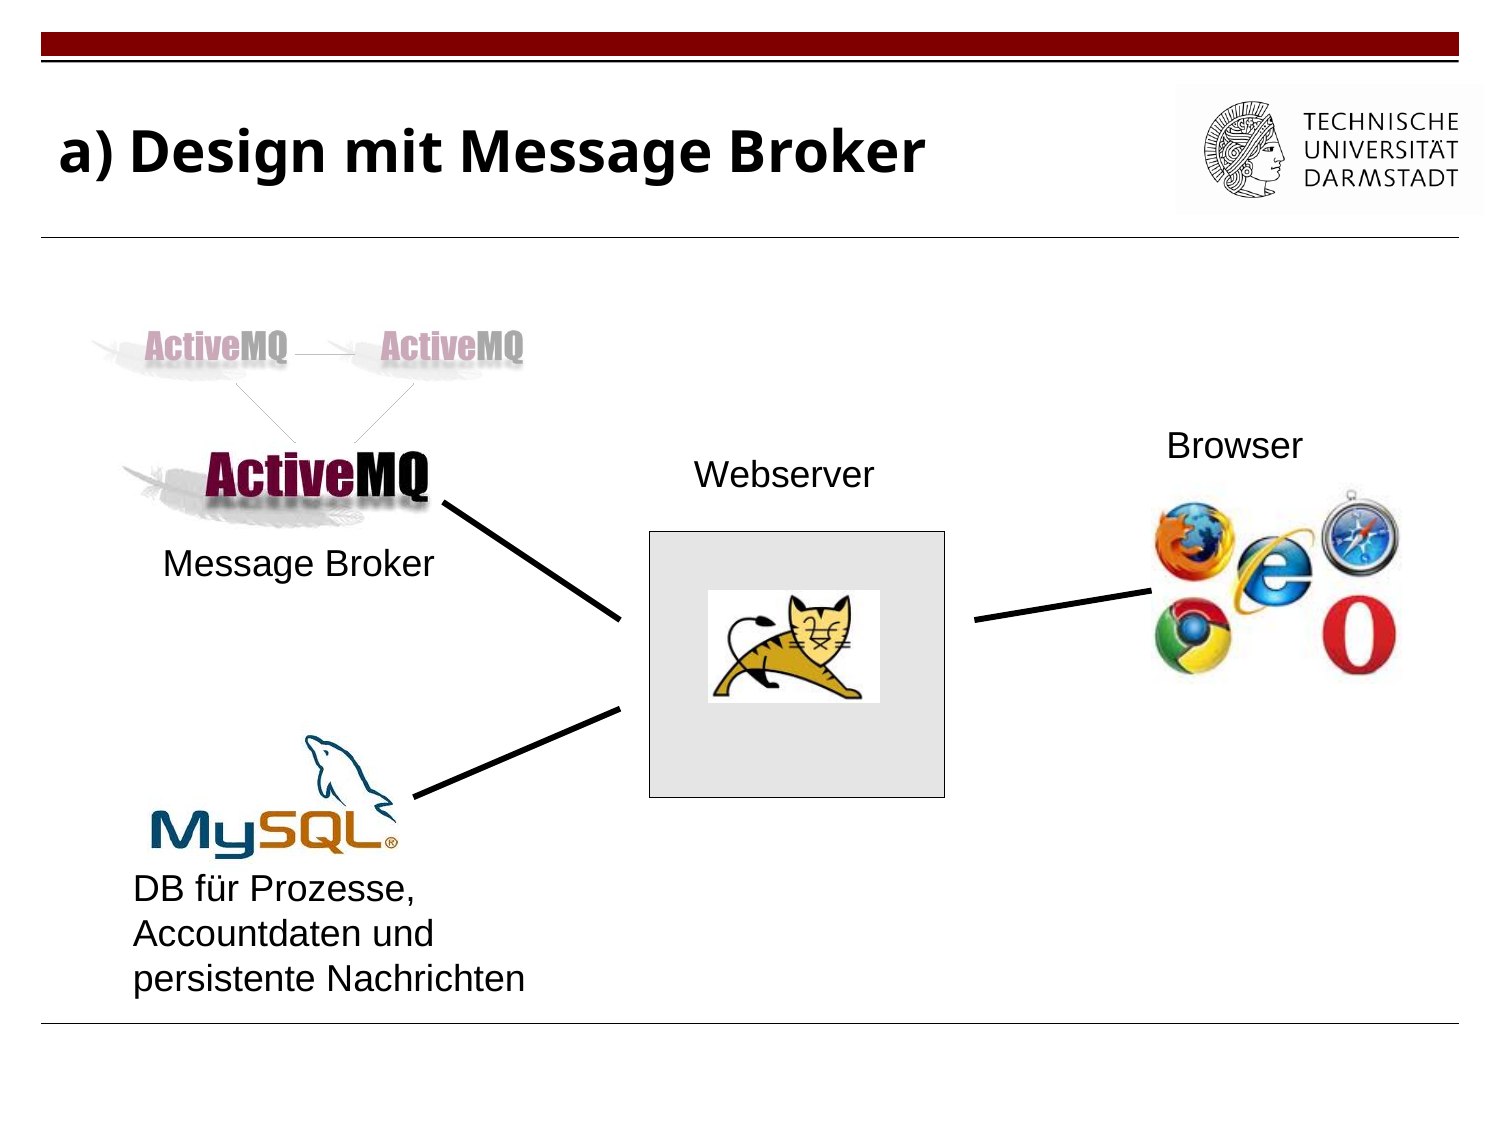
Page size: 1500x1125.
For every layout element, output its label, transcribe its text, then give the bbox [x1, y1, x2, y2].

picture [1187, 84, 1484, 215]
text_box Message Broker [147, 531, 473, 592]
picture [118, 442, 443, 532]
text_box [649, 531, 945, 798]
picture [88, 324, 296, 384]
picture [1151, 474, 1402, 709]
picture [324, 324, 532, 384]
text_box DB für Prozesse, Accountdaten und persistente Nachrichten [118, 856, 562, 1007]
text_box Webserver [679, 442, 945, 503]
picture [147, 706, 399, 856]
title a) Design mit Message Broker [58, 80, 1187, 218]
text_box Browser [1151, 413, 1418, 474]
picture [708, 590, 880, 703]
